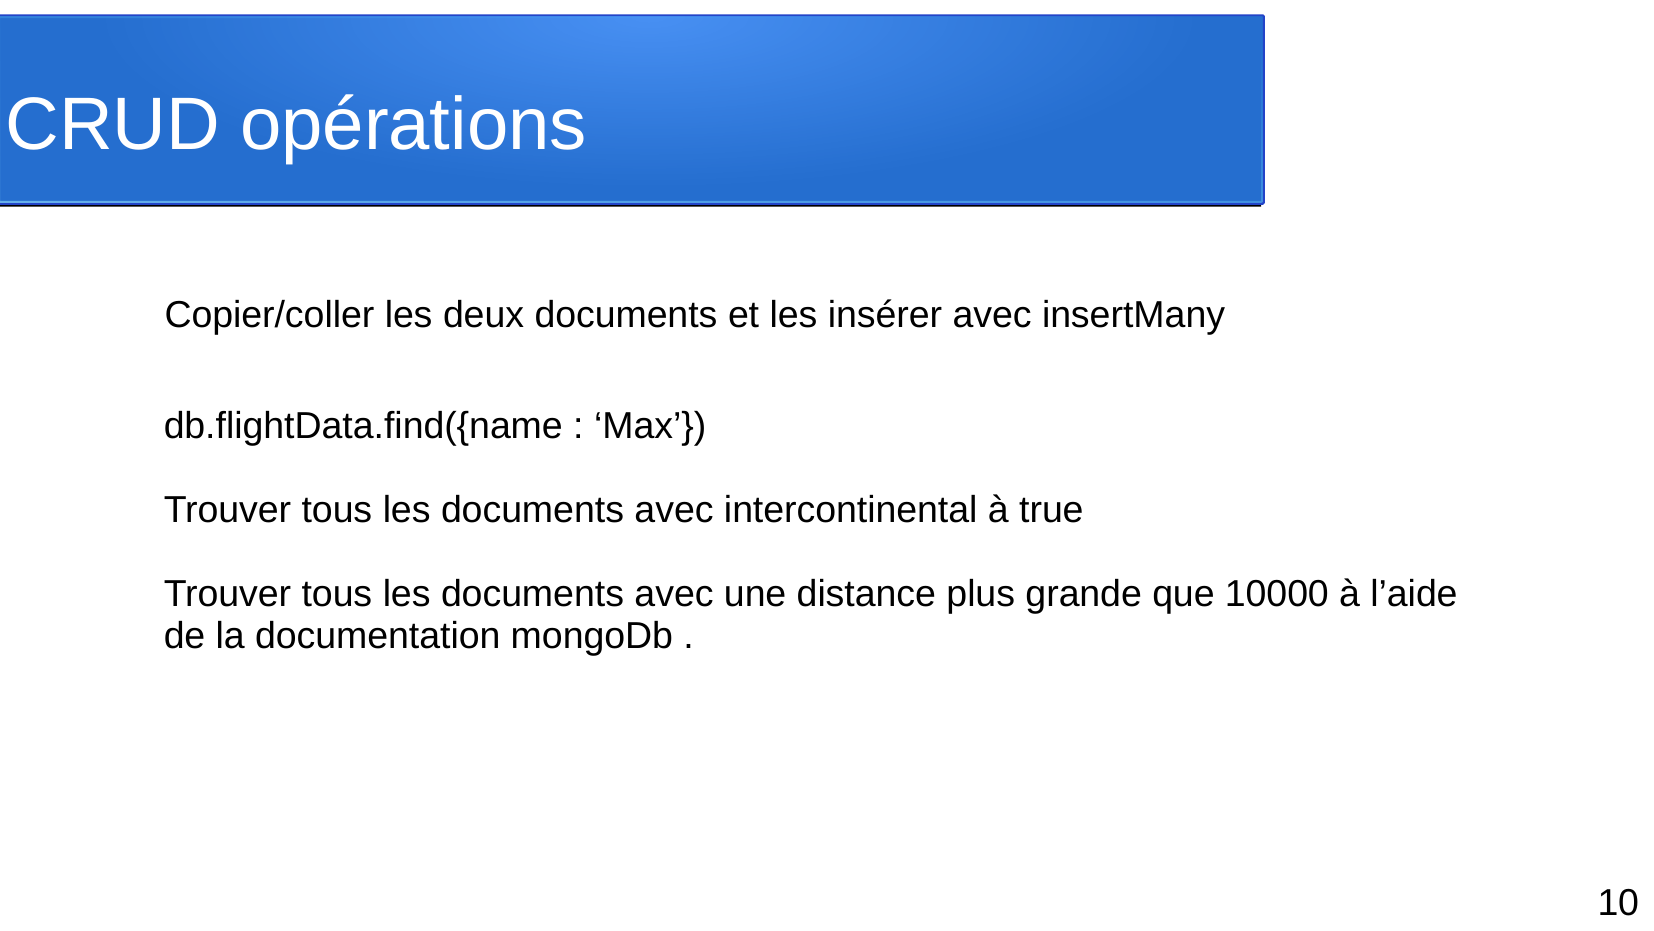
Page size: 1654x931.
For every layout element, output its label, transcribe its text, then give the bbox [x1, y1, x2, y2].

text_box db.flightData.find({name : ‘Max’}) Trouver tous les documents avec intercontinental à true Trouver tous les documents avec une distance plus grande que 10000 à l’aide de la documentation mongoDb . [149, 397, 1484, 748]
text_box Copier/coller les deux documents et les insérer avec insertMany [114, 285, 1241, 343]
text_box 10 [1582, 874, 1654, 931]
list [82, 224, 1571, 764]
title CRUD opérations [5, 47, 1158, 201]
